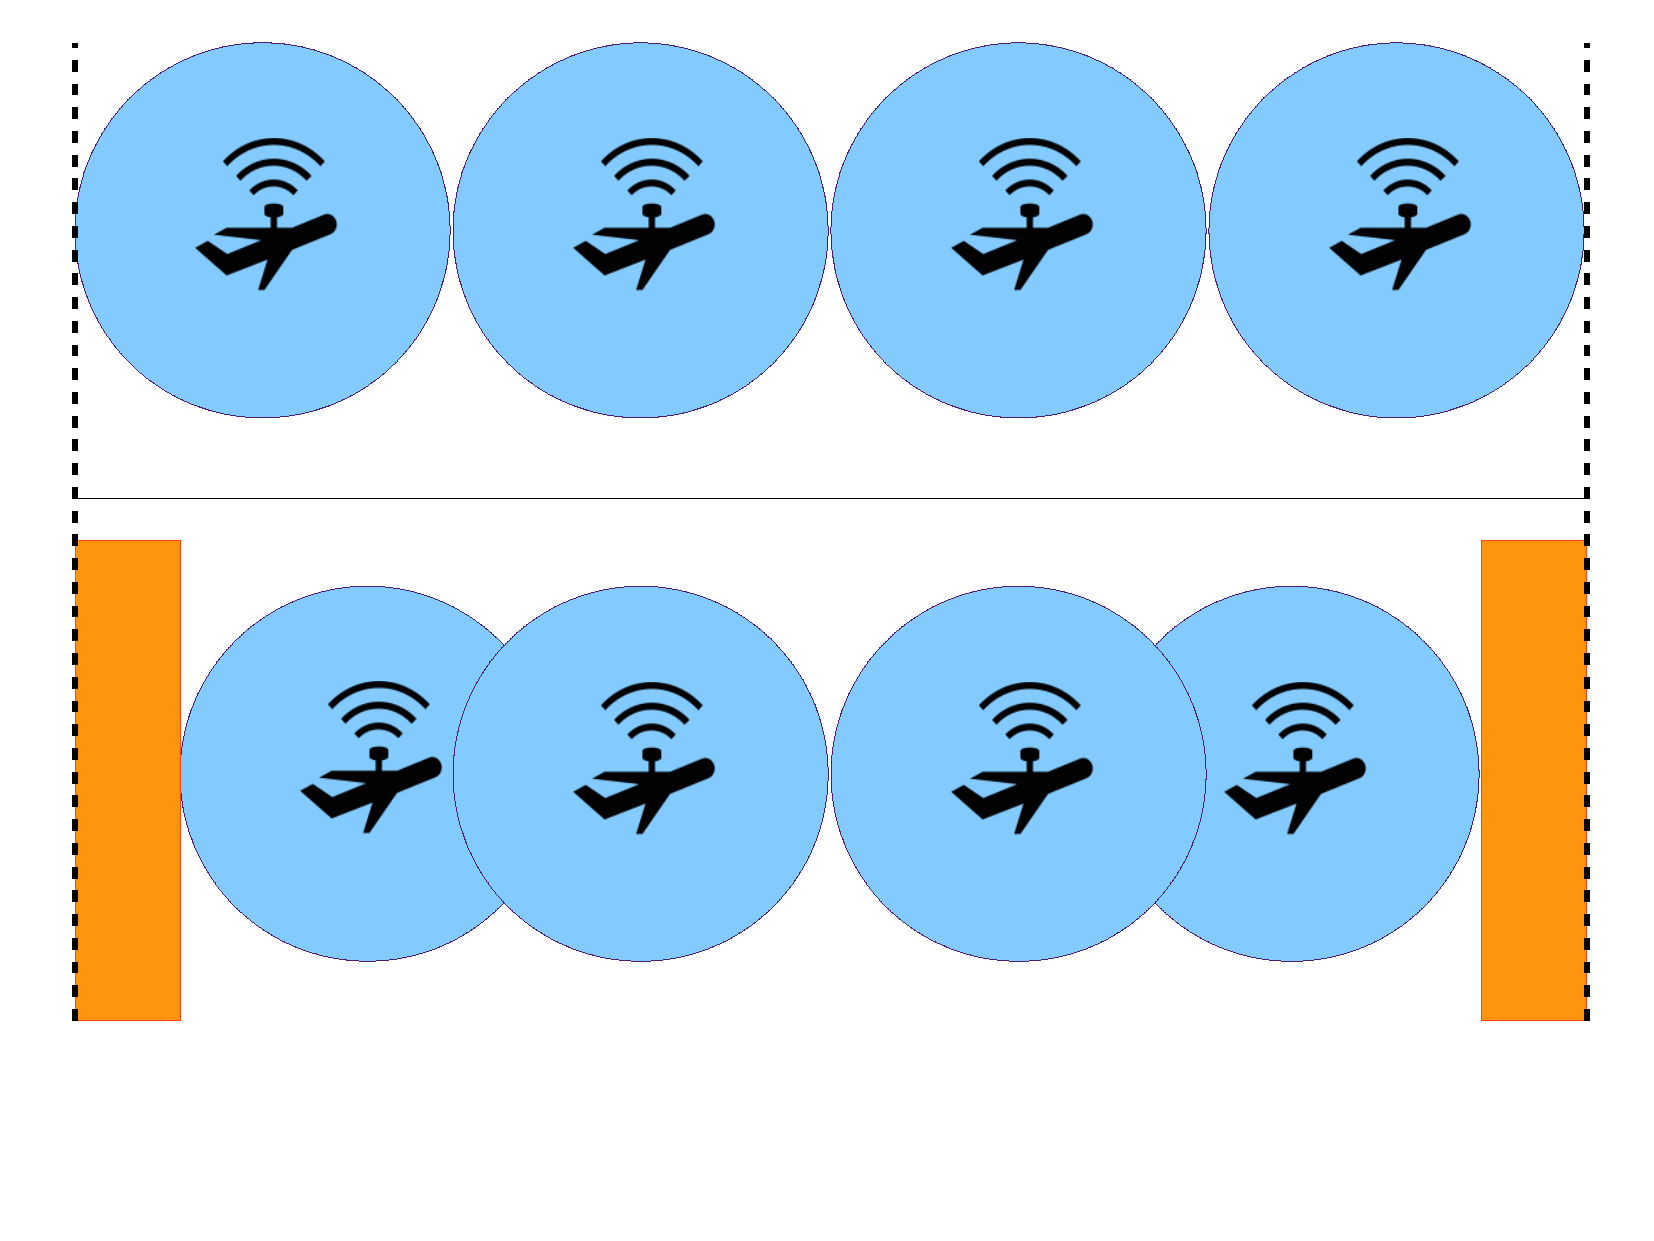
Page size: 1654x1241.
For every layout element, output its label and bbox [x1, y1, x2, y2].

text_box [453, 42, 829, 418]
picture [1323, 138, 1474, 304]
picture [945, 138, 1096, 304]
text_box [1208, 42, 1584, 418]
picture [294, 681, 445, 848]
picture [945, 682, 1096, 848]
text_box [1481, 540, 1587, 1021]
picture [567, 682, 718, 848]
picture [567, 138, 718, 304]
picture [1218, 682, 1369, 848]
picture [189, 138, 340, 304]
text_box [831, 586, 1480, 962]
text_box [830, 42, 1207, 418]
text_box [75, 42, 451, 418]
text_box [75, 540, 829, 1021]
